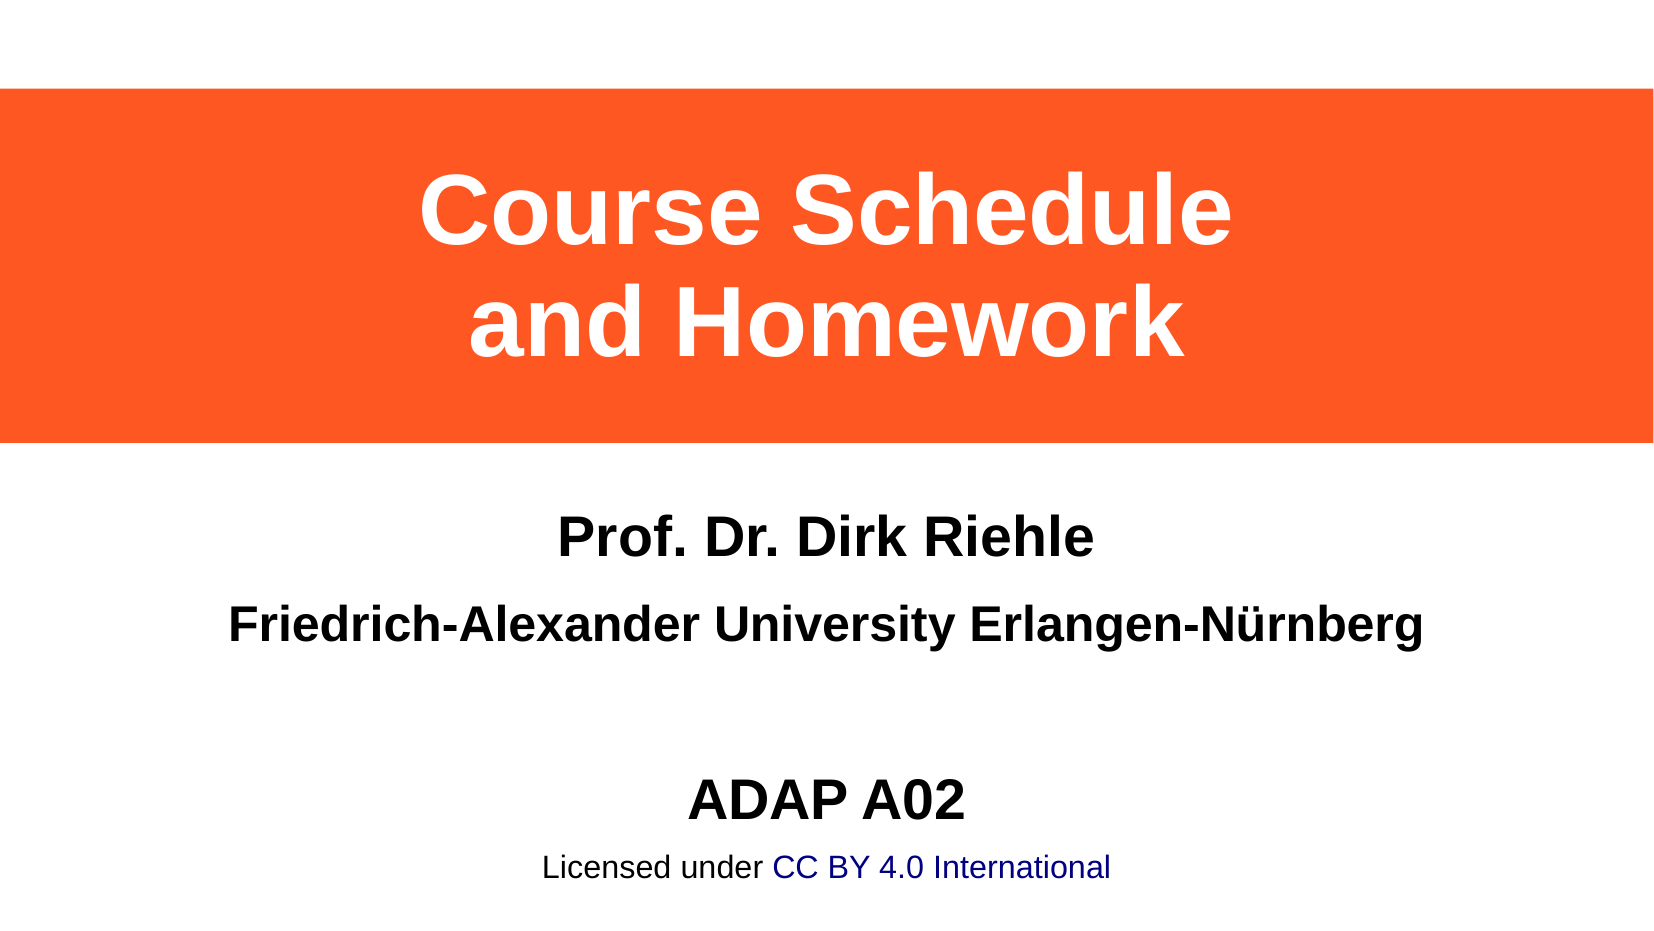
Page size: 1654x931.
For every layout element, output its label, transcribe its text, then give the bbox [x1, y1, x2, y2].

subtitle Prof. Dr. Dirk Riehle Friedrich-Alexander University Erlangen-Nürnberg ADAP A02 Licensed under CC BY 4.0 International [29, 472, 1625, 886]
title Course Schedule and Homework [0, 88, 1654, 443]
